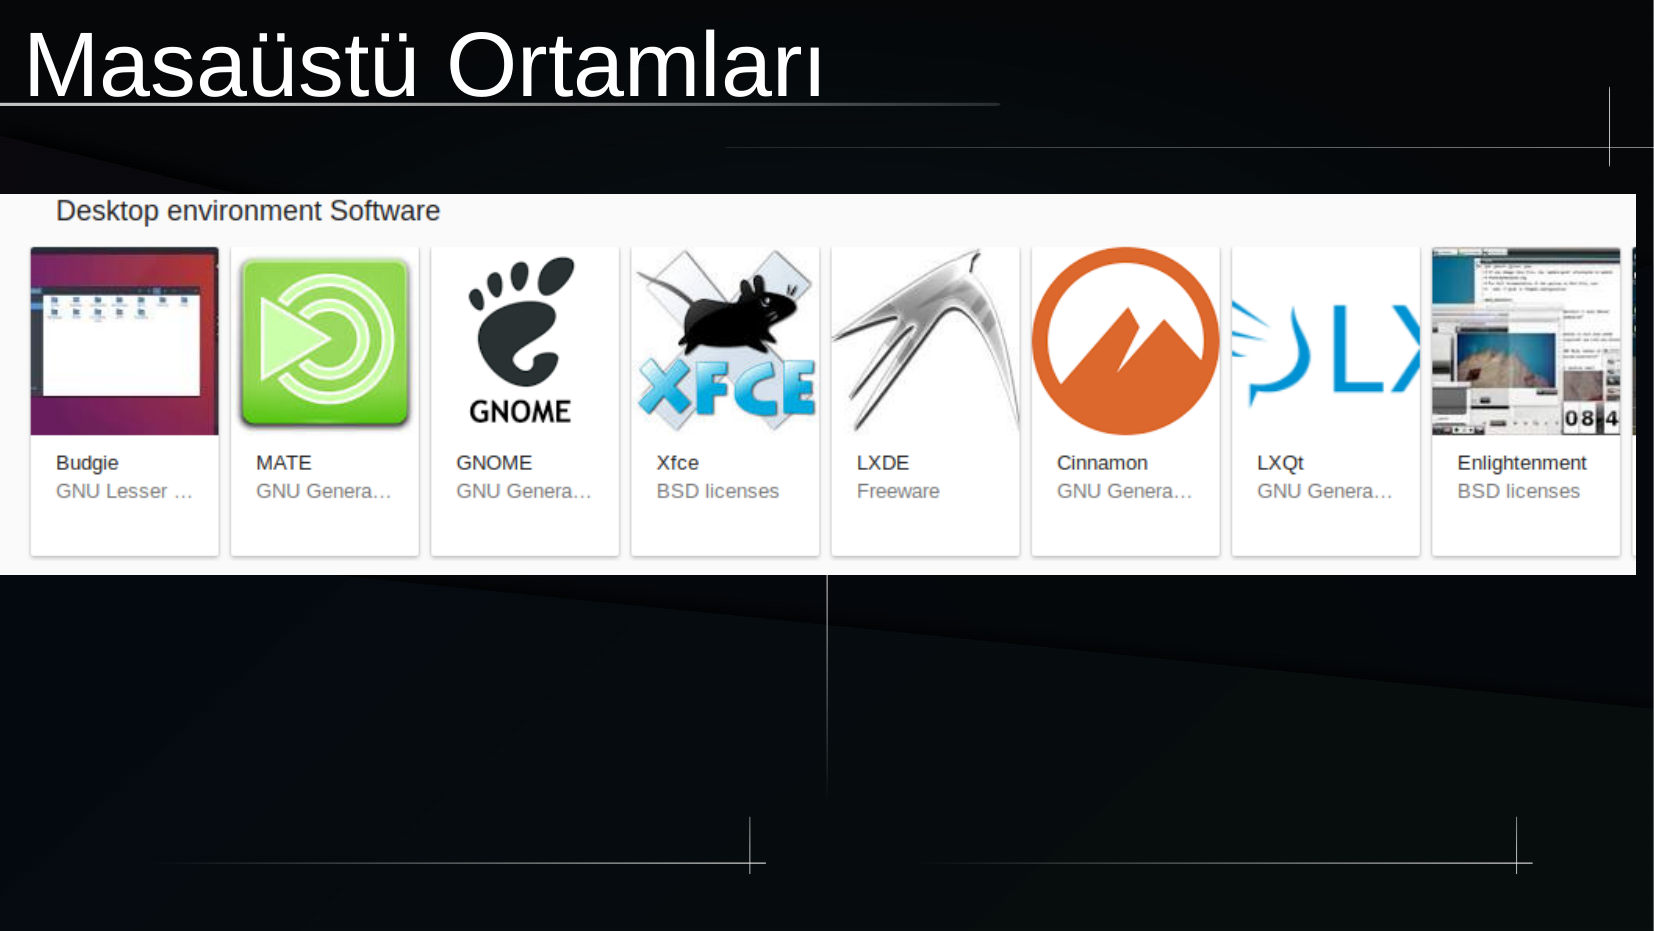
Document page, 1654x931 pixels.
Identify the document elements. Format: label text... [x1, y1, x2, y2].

title Masaüstü Ortamları [23, 11, 1589, 119]
picture [0, 0, 1654, 931]
